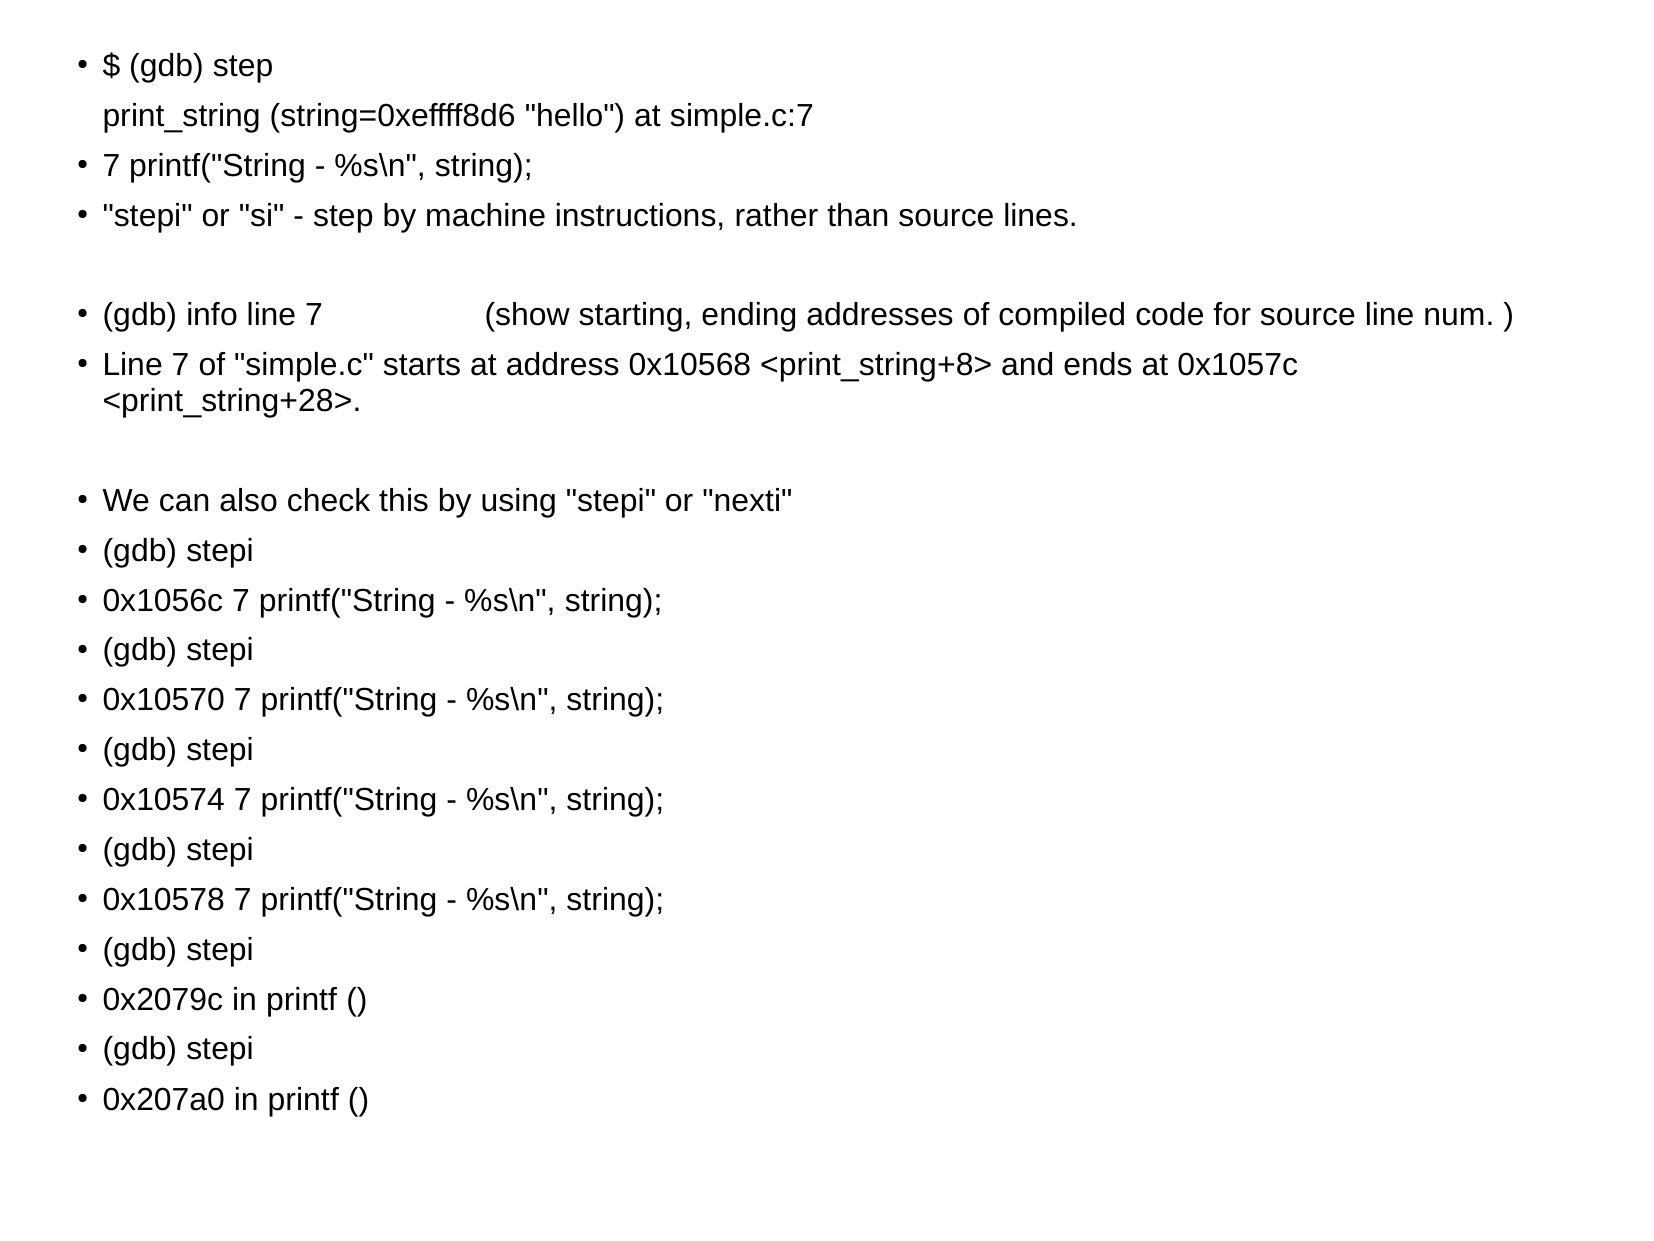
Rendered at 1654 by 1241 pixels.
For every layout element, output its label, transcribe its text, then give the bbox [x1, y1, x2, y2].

list $ (gdb) step print_string (string=0xeffff8d6 "hello") at simple.c:7 7 printf("String - %s\n", string); "stepi" or "si" - step by machine instructions, rather than source lines. (gdb) info line 7 (show starting, ending addresses of compiled code for source line num. ) Line 7 of "simple.c" starts at address 0x10568 <print_string+8> and ends at 0x1057c <print_string+28>. We can also check this by using "stepi" or "nexti" (gdb) stepi 0x1056c 7 printf("String - %s\n", string); (gdb) stepi 0x10570 7 printf("String - %s\n", string); (gdb) stepi 0x10574 7 printf("String - %s\n", string); (gdb) stepi 0x10578 7 printf("String - %s\n", string); (gdb) stepi 0x2079c in printf () (gdb) stepi 0x207a0 in printf () [68, 47, 1524, 1134]
